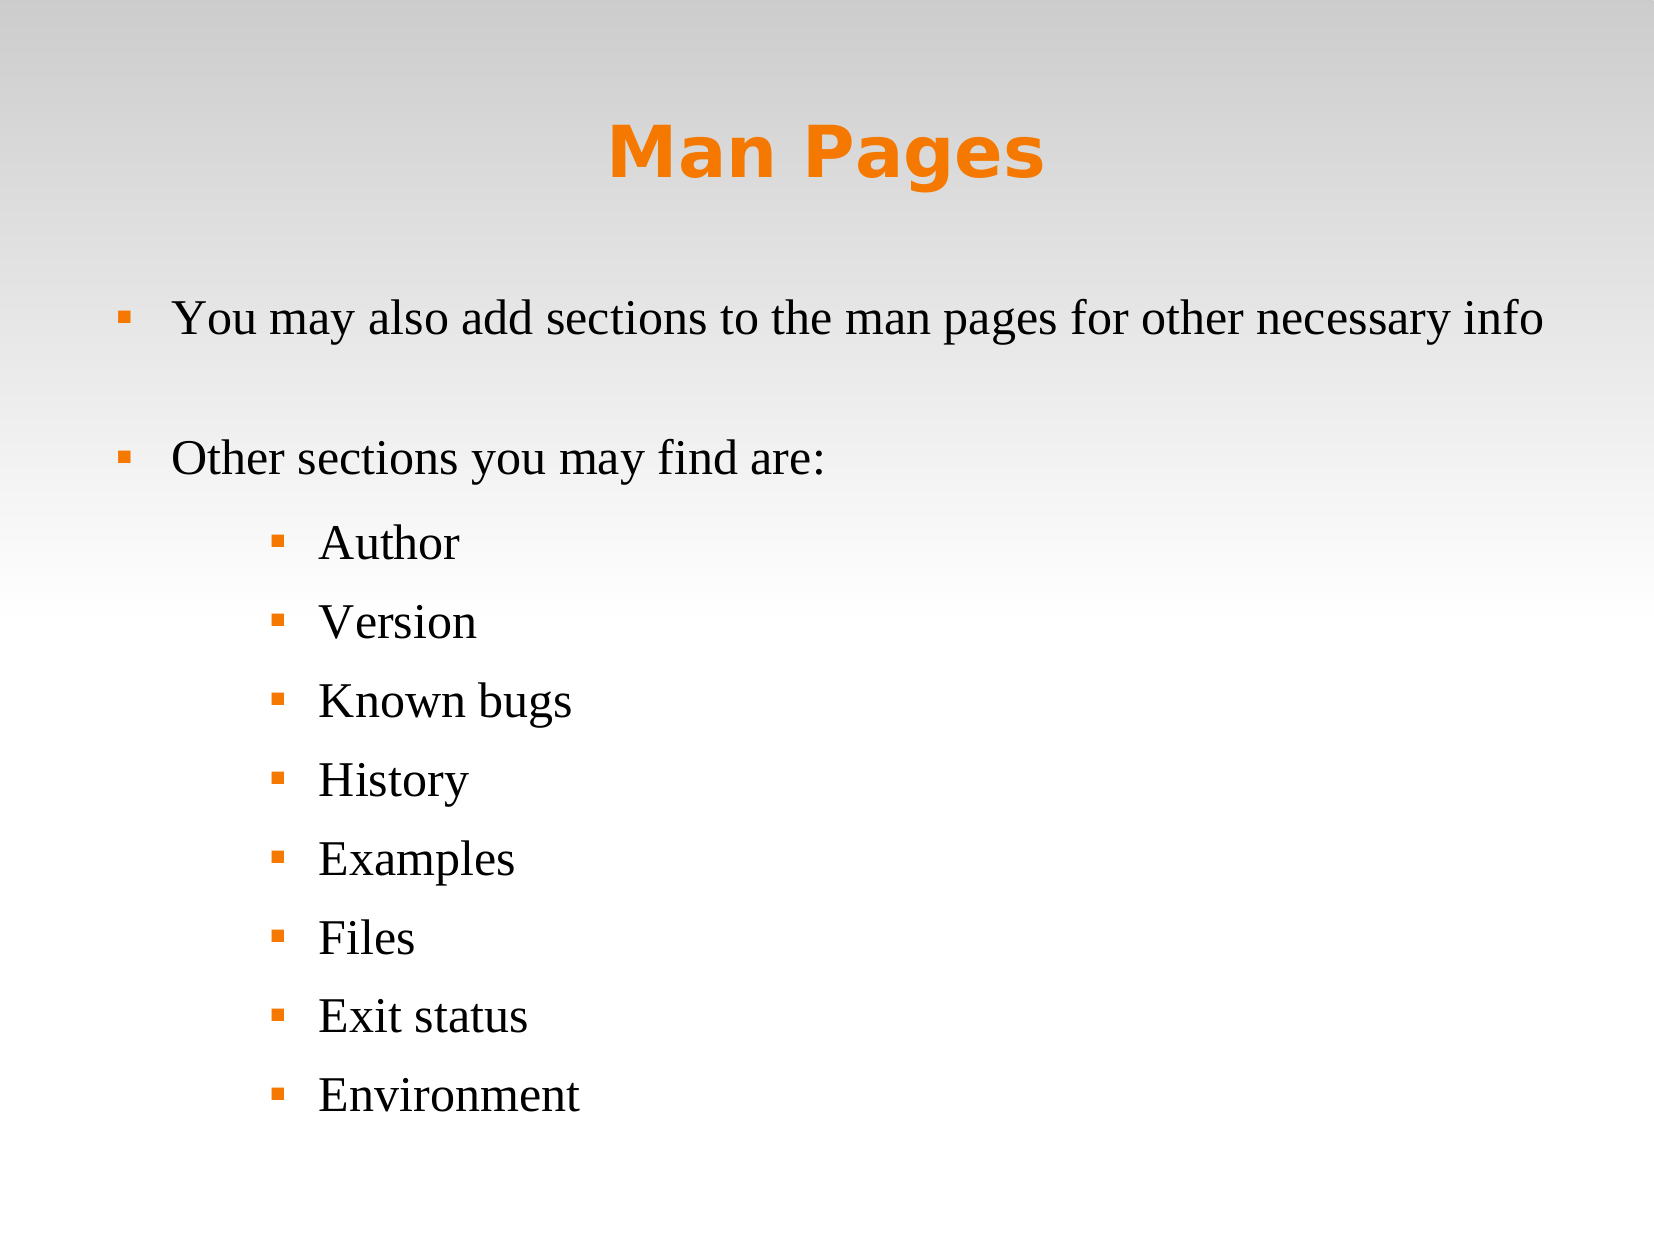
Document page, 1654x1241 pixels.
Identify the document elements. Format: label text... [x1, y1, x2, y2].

list You may also add sections to the man pages for other necessary info Other sections you may find are: Author Version Known bugs History Examples Files Exit status Environment [82, 290, 1571, 1180]
title Man Pages [82, 49, 1571, 257]
